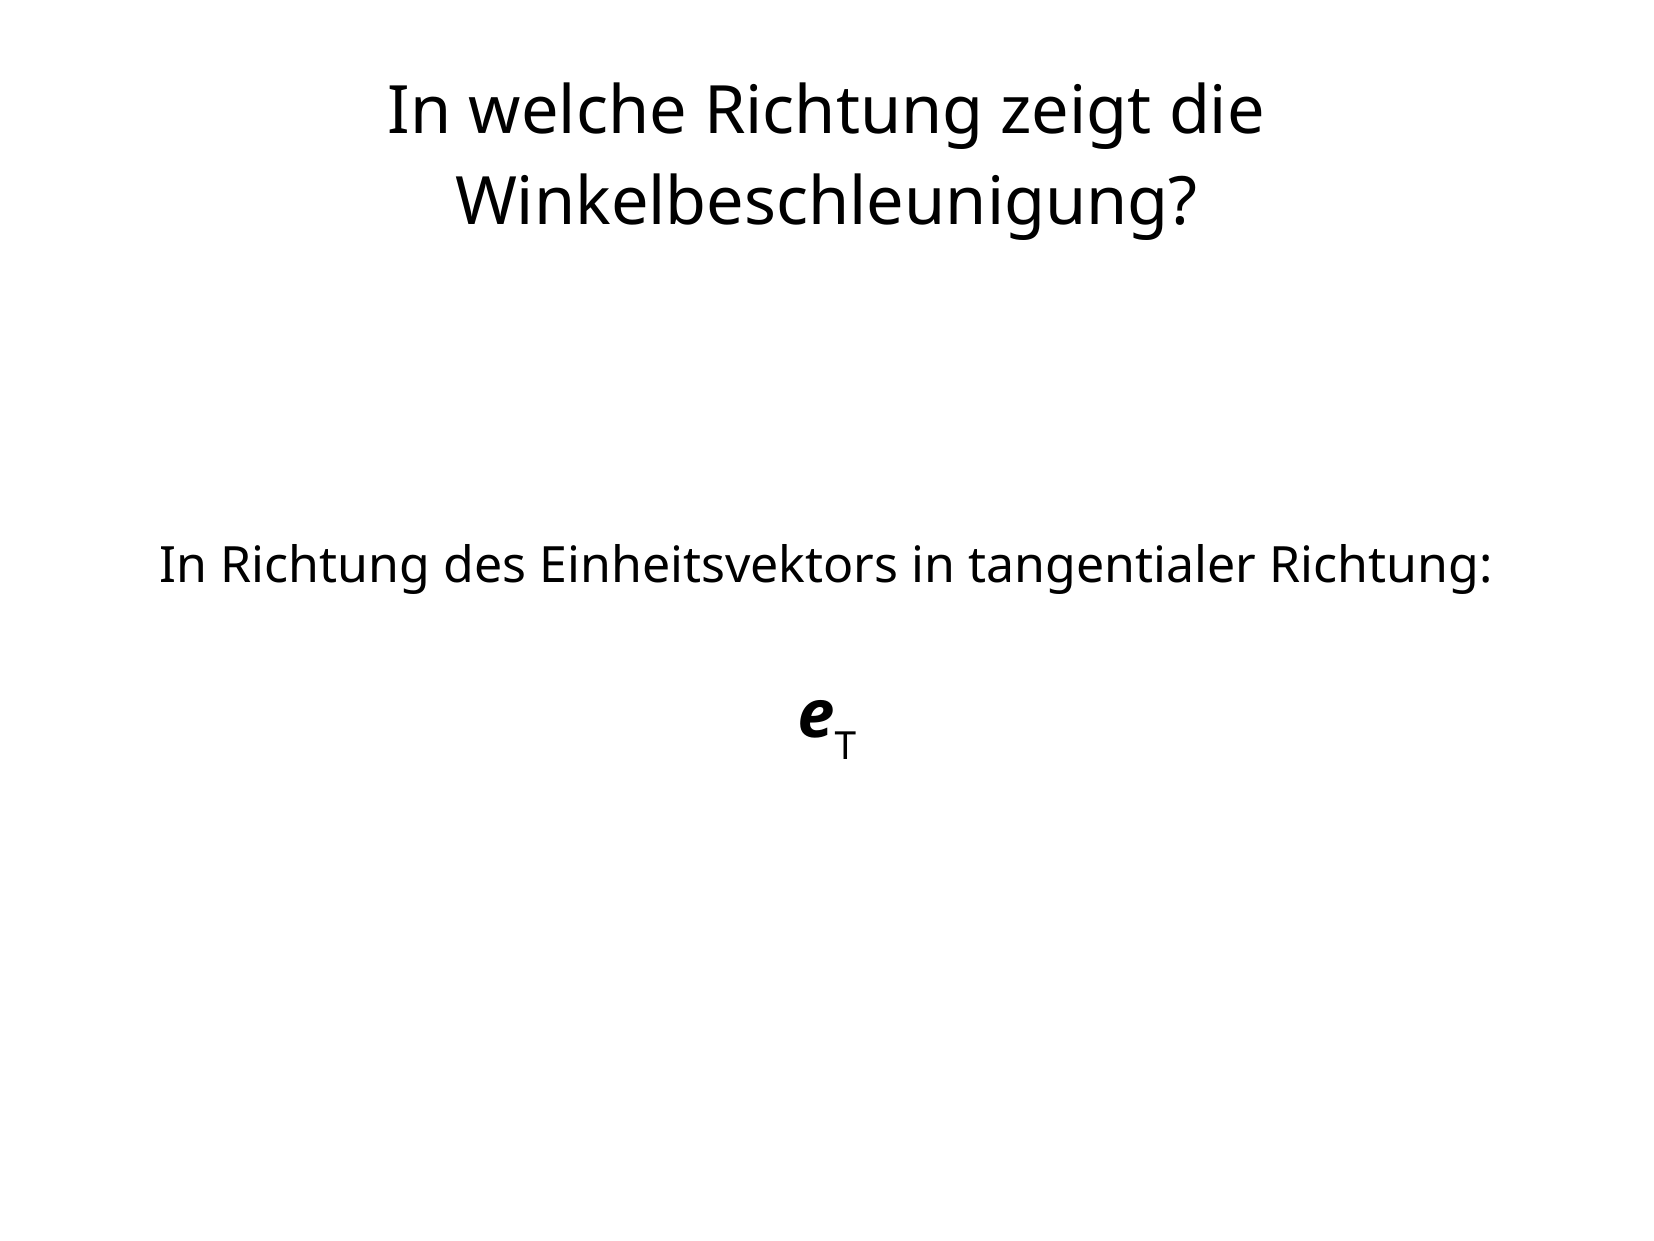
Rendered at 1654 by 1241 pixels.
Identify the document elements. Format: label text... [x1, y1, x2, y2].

subtitle In Richtung des Einheitsvektors in tangentialer Richtung: eT [82, 290, 1571, 1010]
title In welche Richtung zeigt die Winkelbeschleunigung? [82, 49, 1571, 257]
